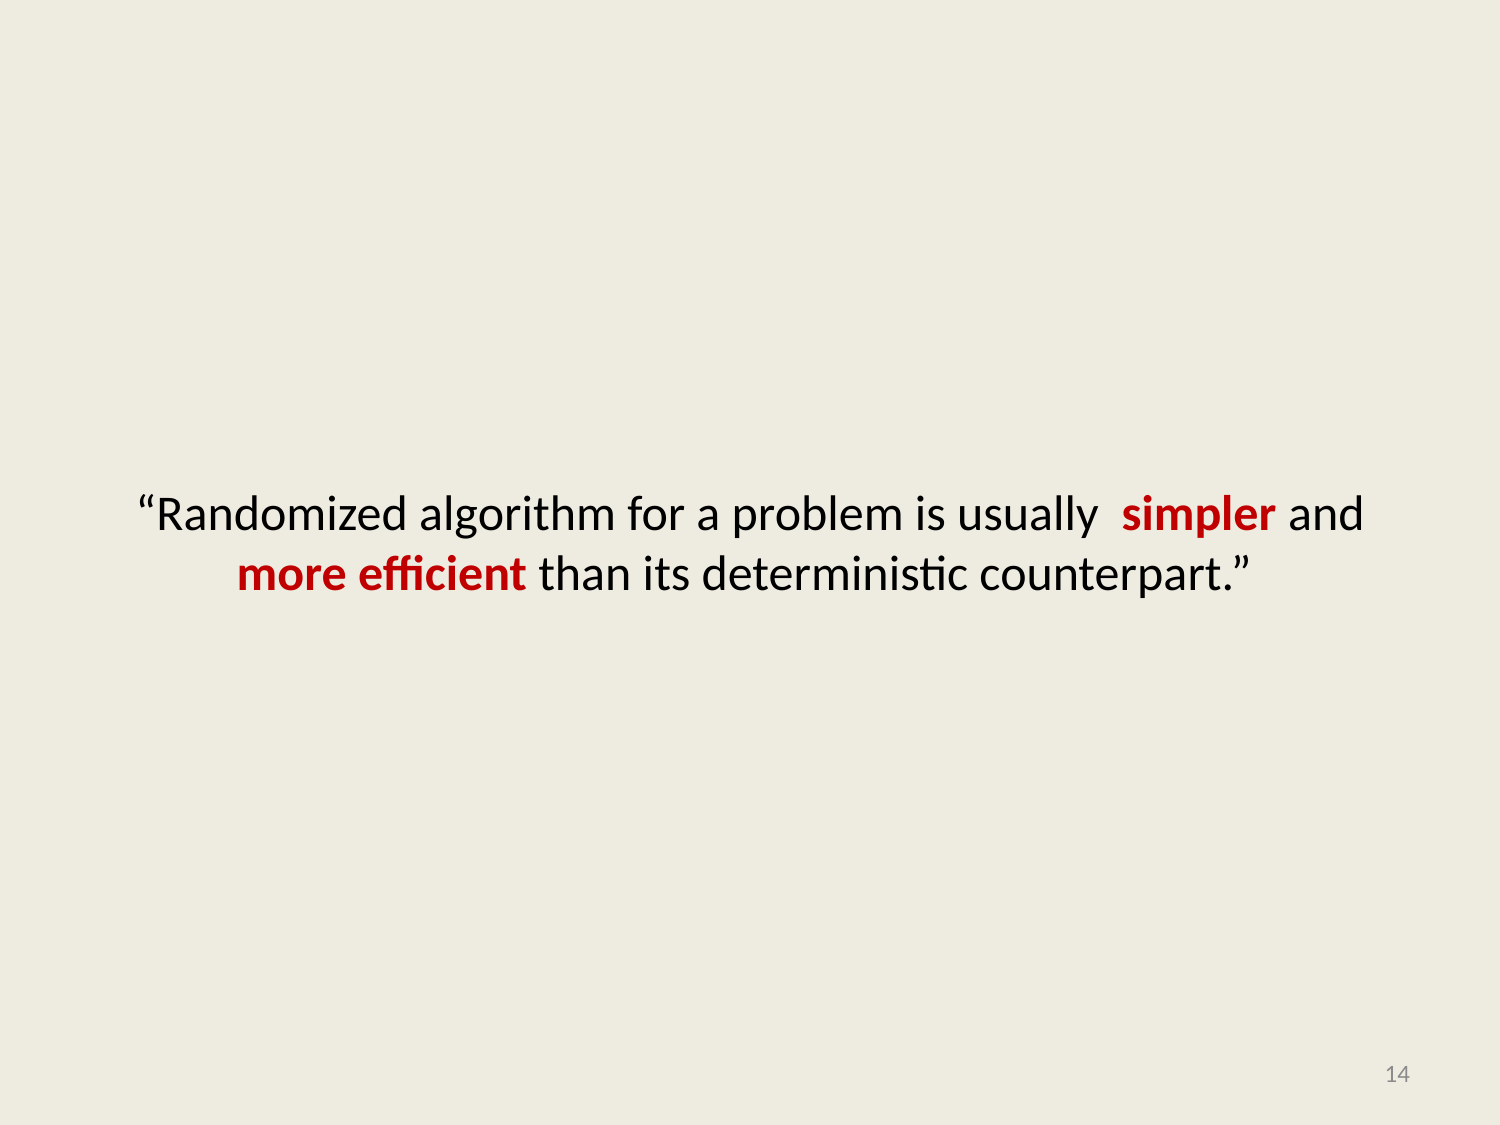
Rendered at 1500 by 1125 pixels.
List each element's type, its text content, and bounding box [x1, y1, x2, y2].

list “Randomized algorithm for a problem is usually simpler and more efficient than its deterministic counterpart.” [75, 262, 1425, 1005]
slide_number <number> [1074, 1042, 1425, 1103]
